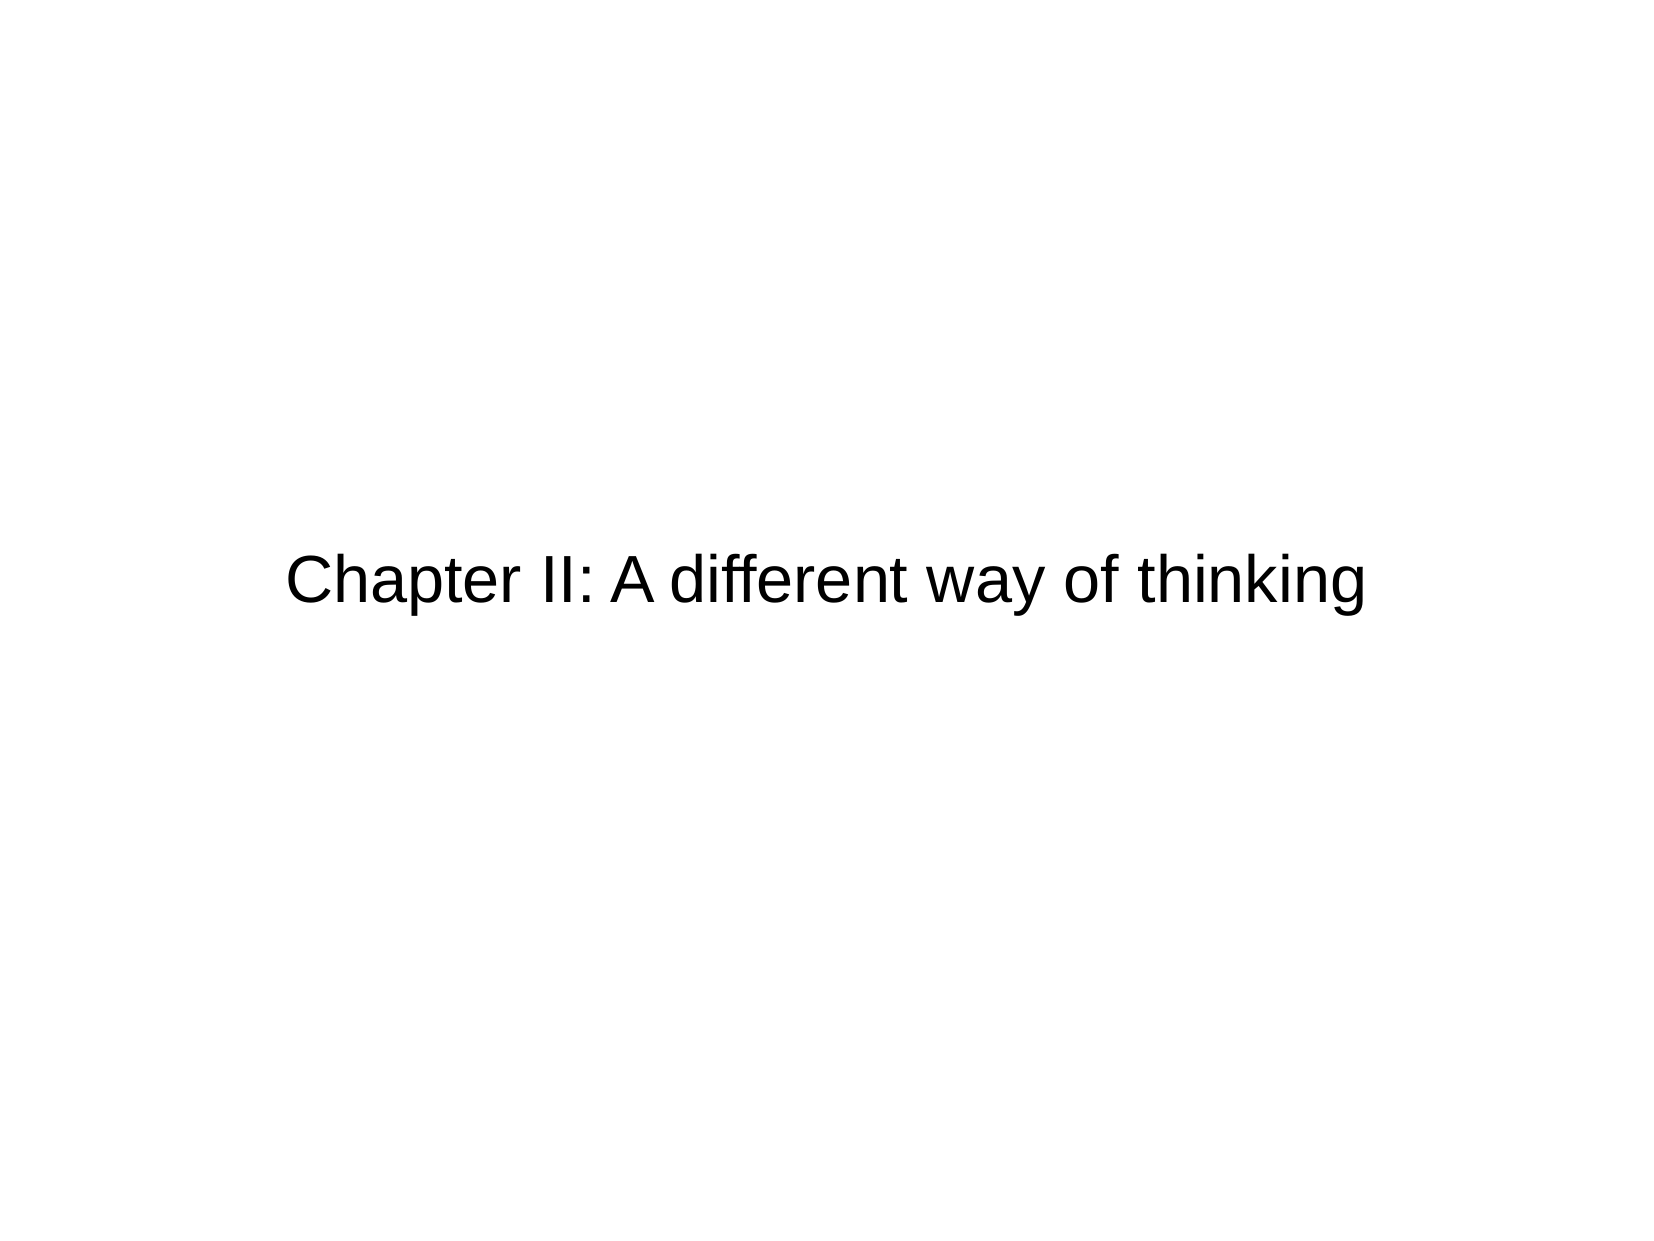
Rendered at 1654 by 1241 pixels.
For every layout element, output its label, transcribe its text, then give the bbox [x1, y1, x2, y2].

subtitle Chapter II: A different way of thinking [82, 49, 1571, 1109]
